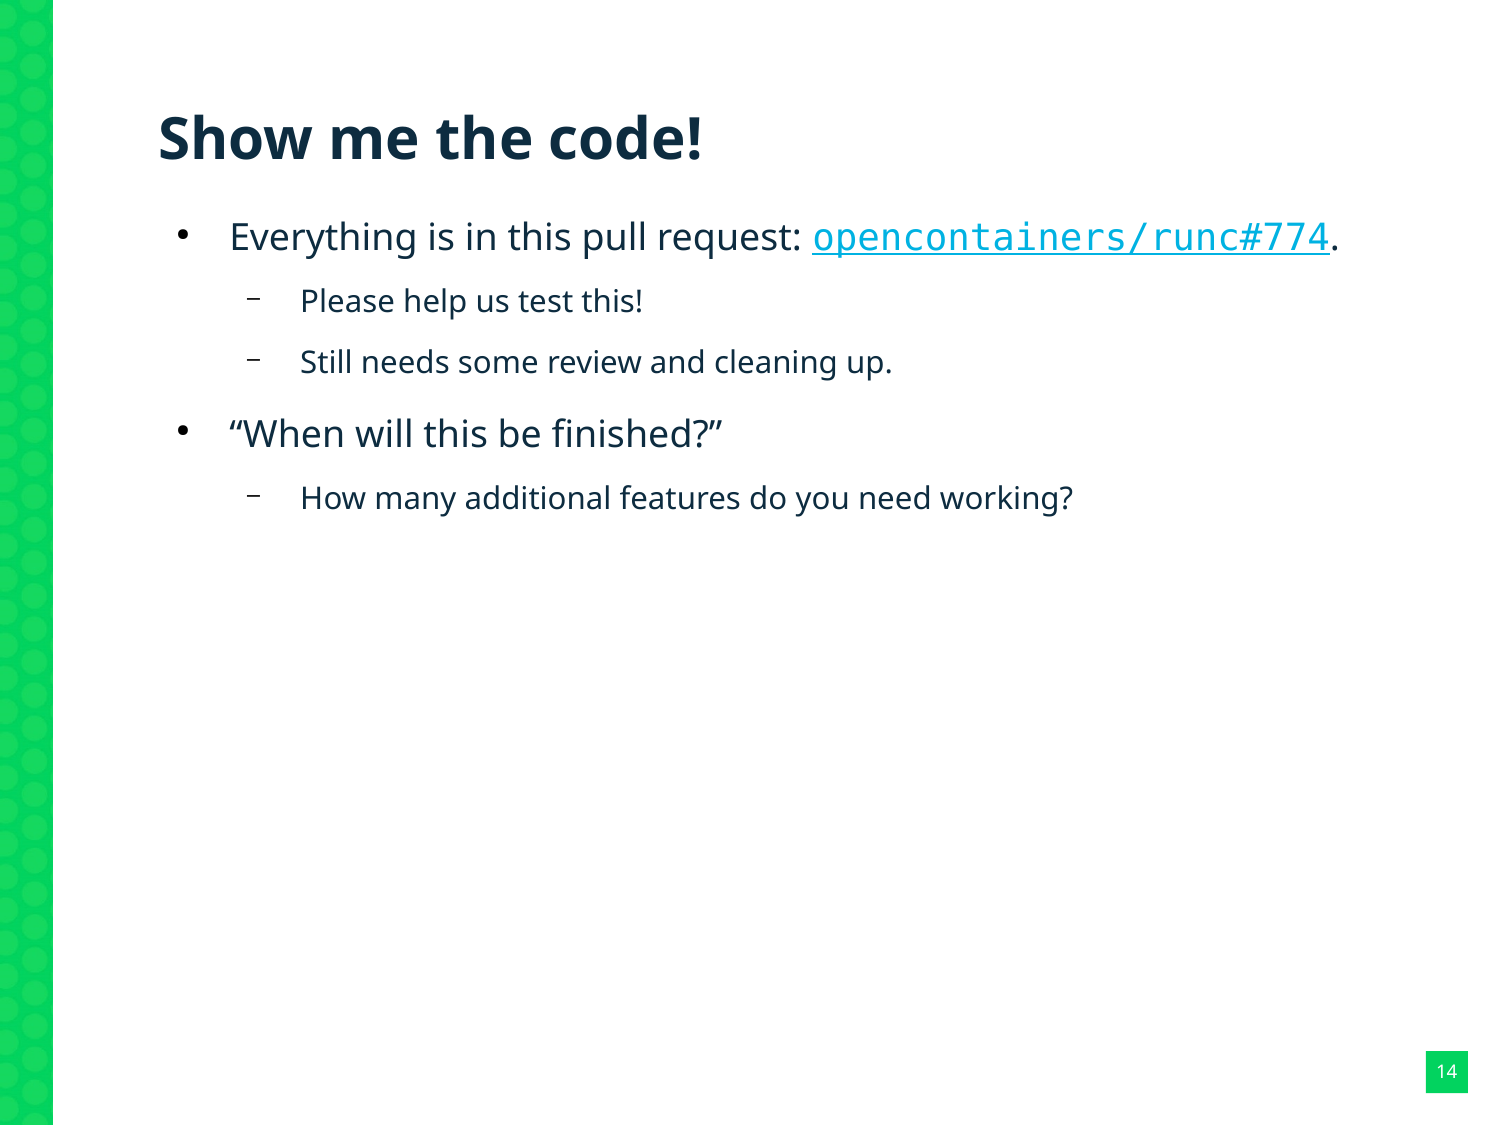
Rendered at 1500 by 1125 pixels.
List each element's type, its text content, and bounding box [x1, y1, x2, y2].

text_box <number> [1425, 1051, 1468, 1094]
list Everything is in this pull request: opencontainers/runc#774. Please help us test this! Still needs some review and cleaning up. “When will this be finished?” How many additional features do you need working? [143, 205, 1397, 1021]
title Show me the code! [143, 94, 1397, 180]
picture [0, 0, 53, 1125]
